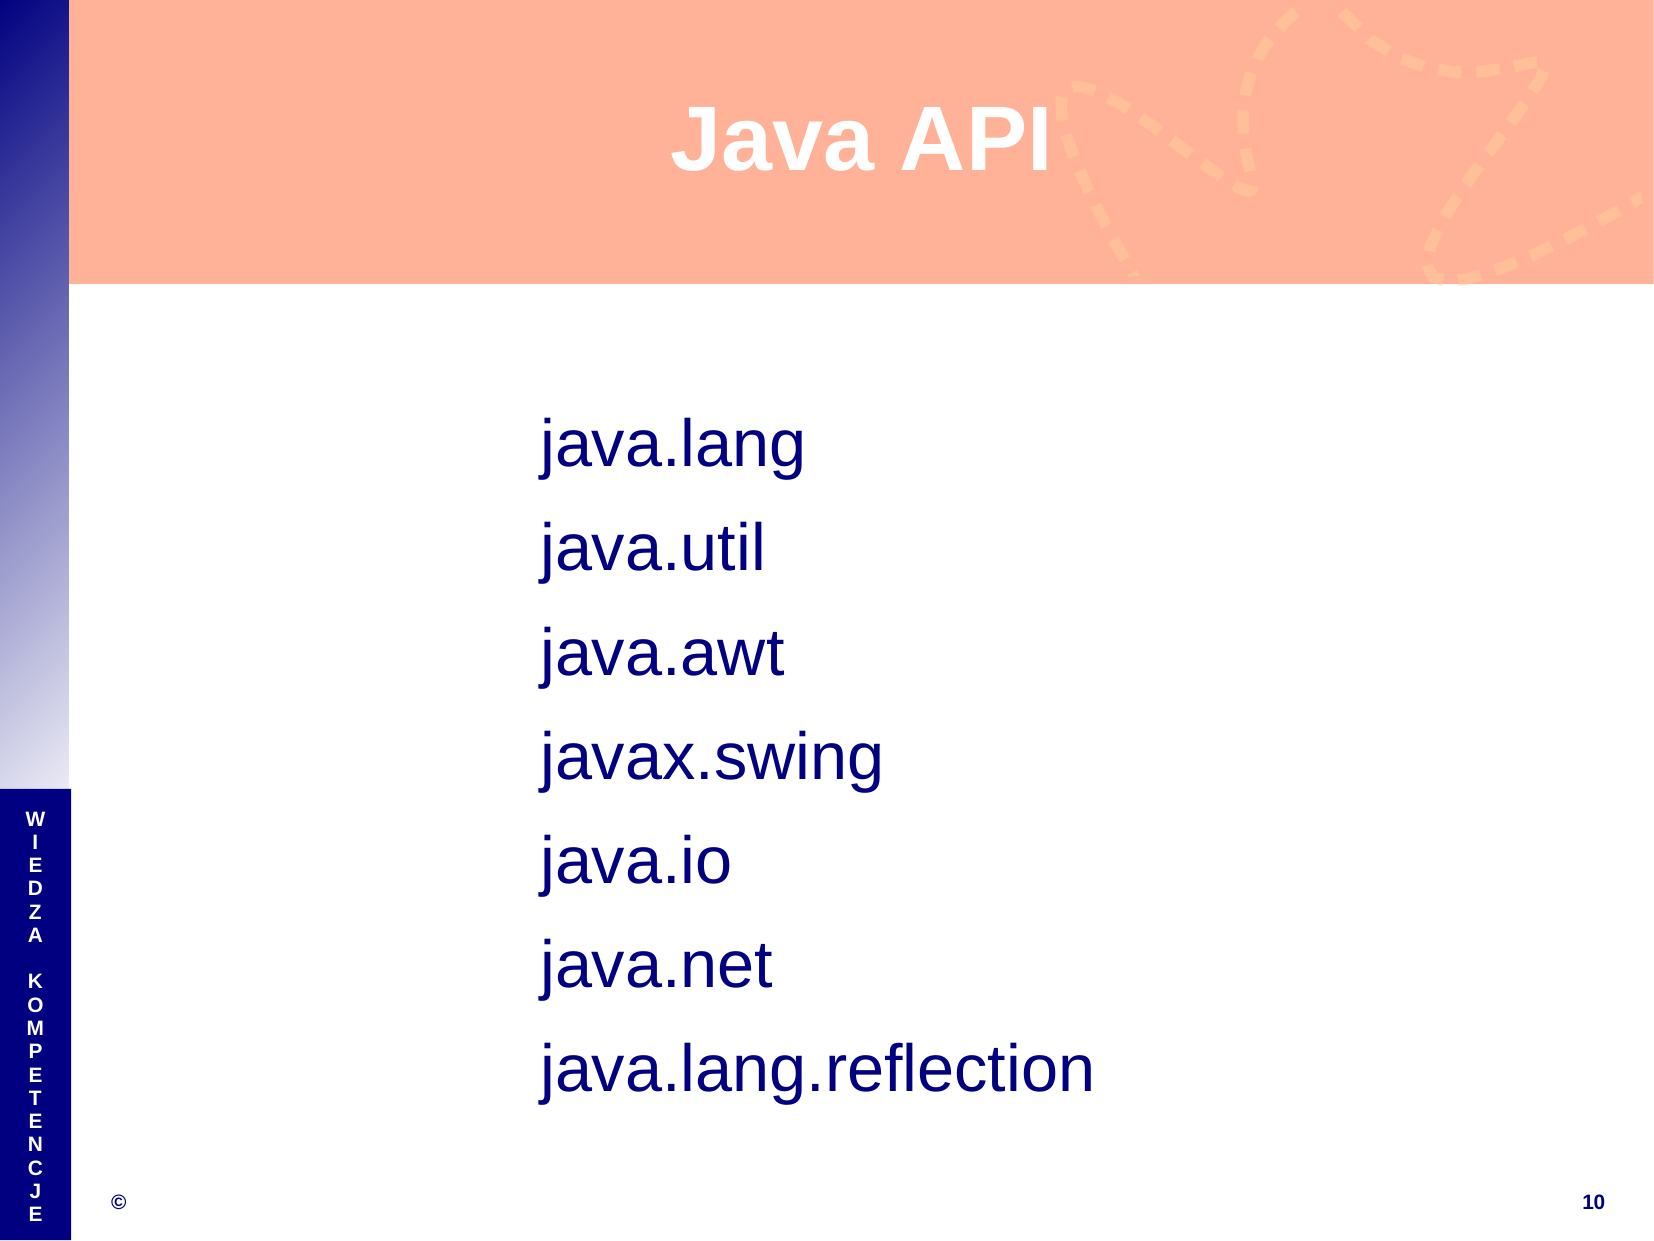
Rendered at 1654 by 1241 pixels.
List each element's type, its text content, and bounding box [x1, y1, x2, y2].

title Java API [70, 34, 1654, 242]
text_box W I E D Z A K O M P E T E N C J E [0, 788, 71, 1241]
list java.lang java.util java.awt javax.swing java.io java.net java.lang.reflection [548, 406, 1176, 1107]
